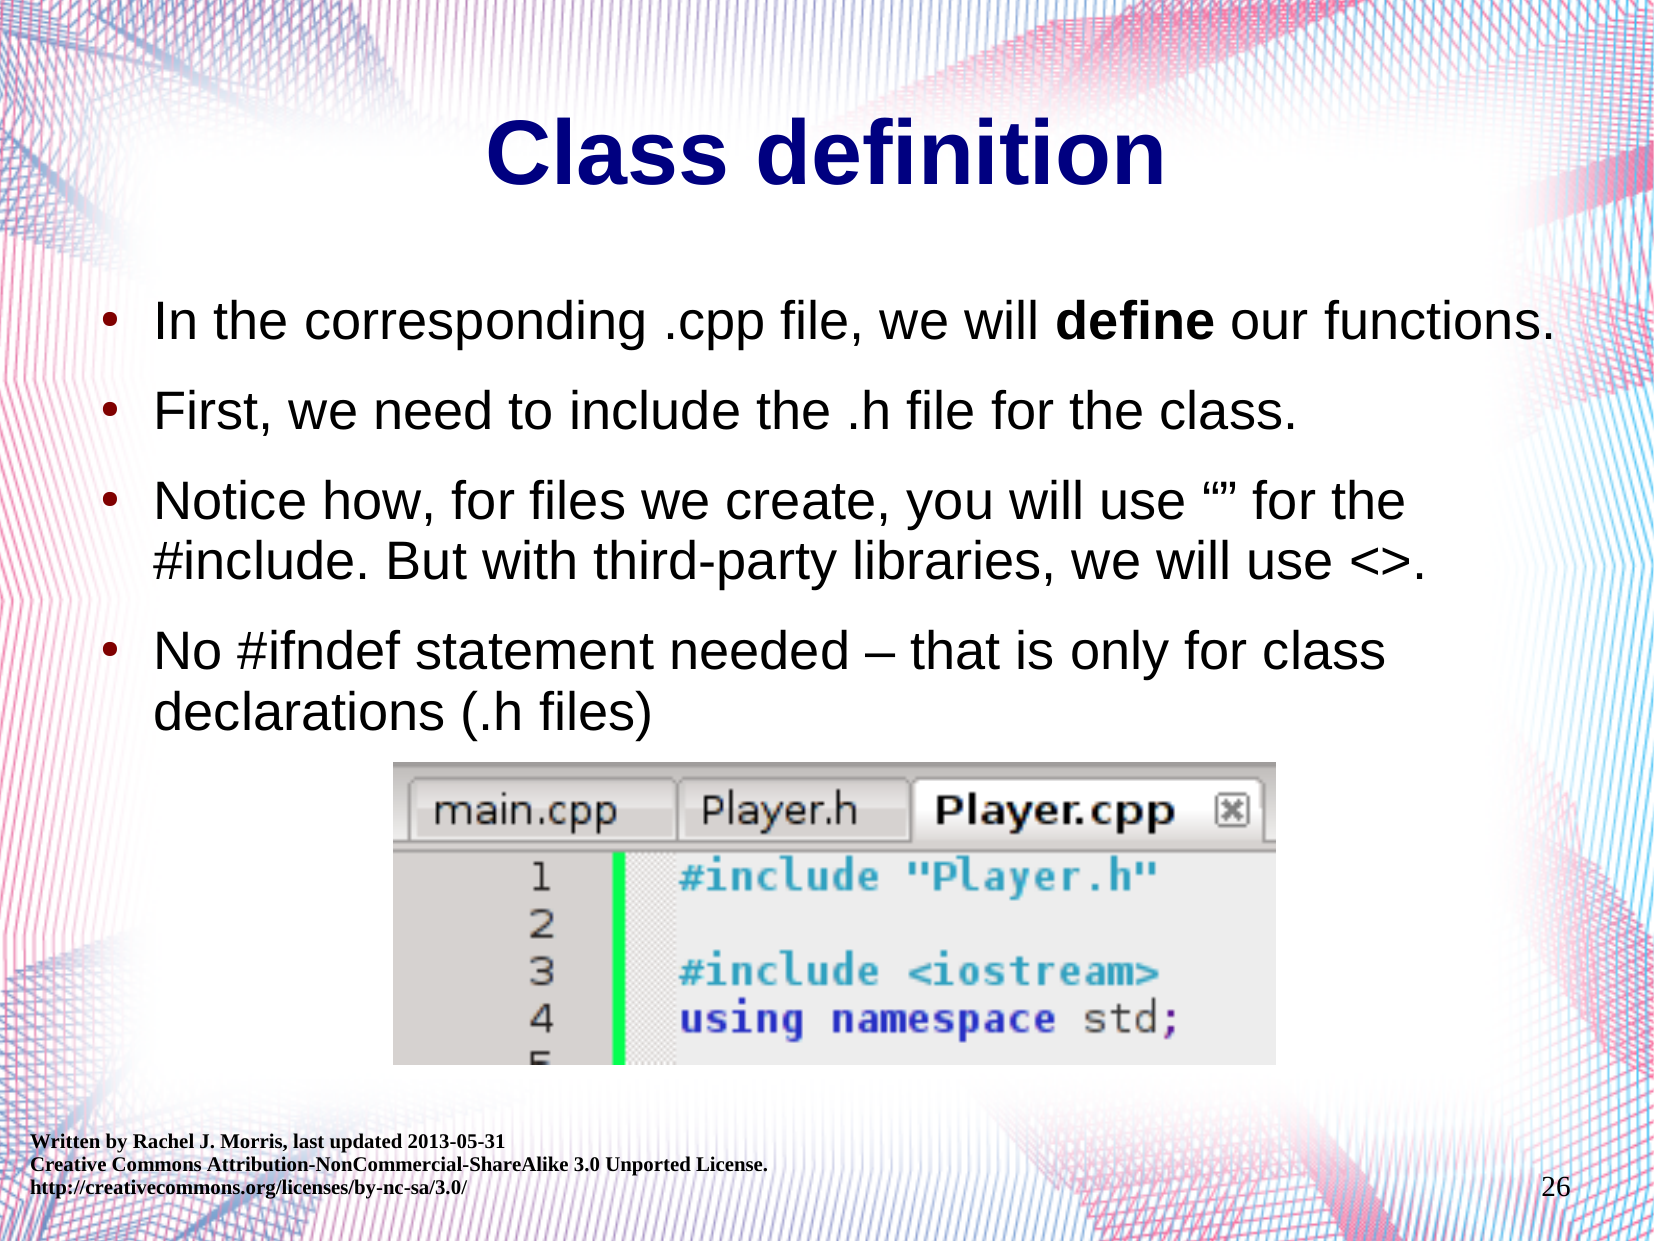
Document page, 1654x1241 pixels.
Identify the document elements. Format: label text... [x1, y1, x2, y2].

title Class definition [82, 49, 1571, 257]
picture [0, 0, 1654, 1241]
list In the corresponding .cpp file, we will define our functions. First, we need to include the .h file for the class. Notice how, for files we create, you will use “” for the #include. But with third-party libraries, we will use <>. No #ifndef statement needed – that is only for class declarations (.h files) [82, 290, 1571, 1010]
